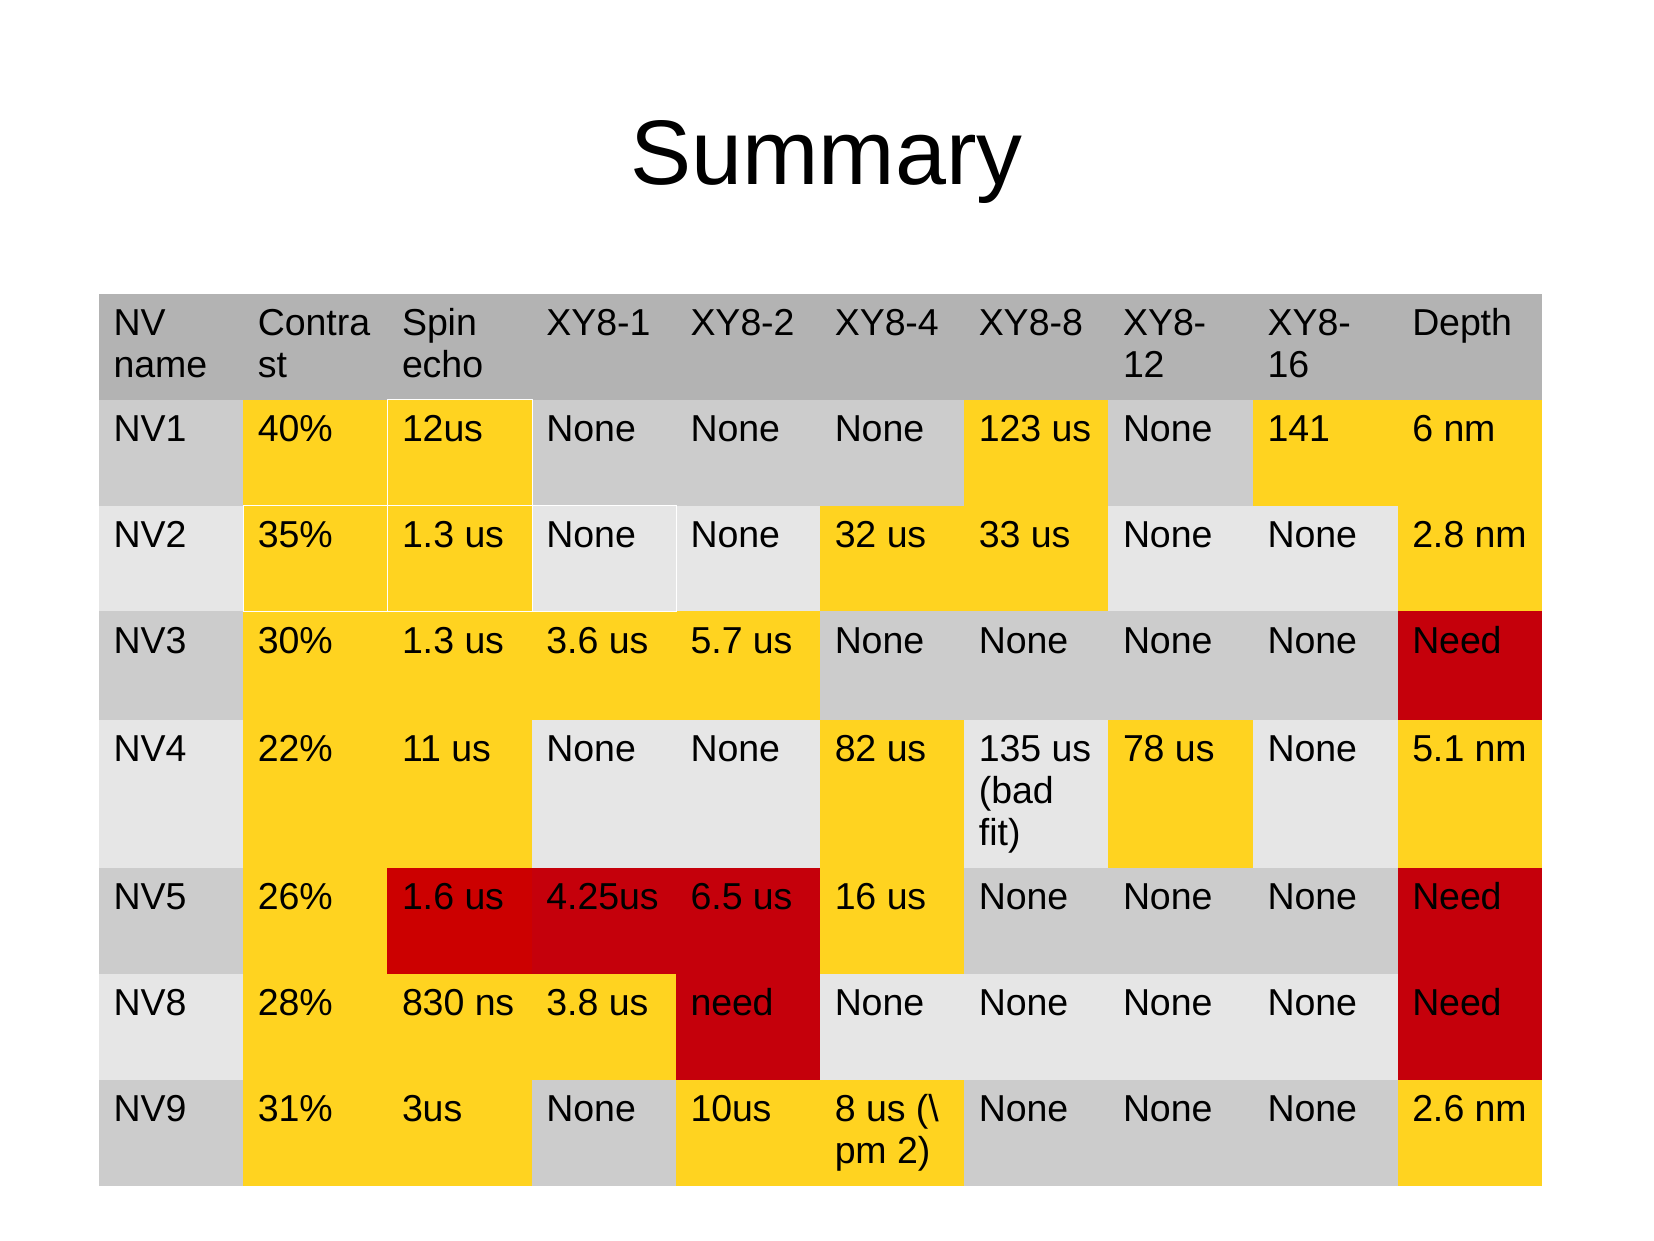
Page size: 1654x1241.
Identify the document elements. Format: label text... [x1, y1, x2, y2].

table_cell 11 us [387, 720, 532, 868]
table_cell 6.5 us [676, 868, 820, 974]
table_header XY8-16 [1253, 294, 1398, 400]
table_cell 1.3 us [387, 612, 532, 720]
table_cell 1.6 us [387, 868, 532, 974]
table_cell 78 us [1108, 720, 1253, 868]
table_cell None [532, 1080, 676, 1186]
table_cell 22% [243, 720, 387, 868]
table_header XY8-4 [820, 294, 964, 400]
table_header XY8-1 [532, 294, 676, 400]
table_cell NV4 [99, 720, 243, 868]
table_cell NV8 [99, 974, 243, 1080]
table_cell 28% [243, 974, 387, 1080]
table_cell 16 us [820, 868, 964, 974]
table_cell 10us [676, 1080, 820, 1186]
table_cell 2.6 nm [1398, 1080, 1542, 1186]
table_cell 141 [1253, 400, 1398, 506]
table_cell 35% [244, 506, 387, 611]
table_cell None [677, 506, 820, 611]
table_cell None [1108, 1080, 1253, 1186]
table_cell NV5 [99, 868, 243, 974]
table_cell 3us [387, 1080, 532, 1186]
table_cell 4.25us [532, 868, 676, 974]
table_cell 31% [243, 1080, 387, 1186]
table_cell 123 us [964, 400, 1108, 506]
table_cell 82 us [820, 720, 964, 868]
table_cell None [1108, 506, 1253, 611]
table_cell None [964, 868, 1108, 974]
table_cell NV9 [99, 1080, 243, 1186]
table_cell Need [1398, 868, 1542, 974]
table_cell Need [1398, 974, 1542, 1080]
table_cell NV2 [99, 506, 243, 611]
table_header XY8-12 [1108, 294, 1253, 400]
table_cell 6 nm [1398, 400, 1542, 506]
table_cell None [1253, 868, 1398, 974]
table_header Depth [1398, 294, 1542, 400]
table_cell None [676, 400, 820, 506]
table_cell None [964, 974, 1108, 1080]
table_header Contrast [243, 294, 387, 400]
table_cell 30% [243, 612, 387, 720]
table_cell None [532, 720, 676, 868]
table_cell 8 us (\pm 2) [820, 1080, 964, 1186]
table_cell 40% [243, 400, 387, 505]
table_cell None [1253, 1080, 1398, 1186]
table_cell None [820, 400, 964, 506]
table_cell None [1108, 400, 1253, 506]
table_cell 5.7 us [676, 611, 820, 720]
table_cell 2.8 nm [1398, 506, 1542, 611]
table_cell None [1108, 974, 1253, 1080]
table_cell 3.8 us [532, 974, 676, 1080]
table_cell need [676, 974, 820, 1080]
table_cell Need [1398, 611, 1542, 720]
table_cell None [964, 1080, 1108, 1186]
table_cell NV1 [99, 400, 243, 506]
table_cell None [676, 720, 820, 868]
table_cell None [820, 611, 964, 720]
table_cell 5.1 nm [1398, 720, 1542, 868]
table_cell 32 us [820, 506, 964, 611]
table_cell None [1253, 506, 1398, 611]
table_cell None [533, 506, 676, 611]
table_cell None [1253, 611, 1398, 720]
title Summary [82, 49, 1571, 257]
table_cell NV3 [99, 611, 243, 720]
table_cell None [964, 611, 1108, 720]
table_header Spin echo [387, 294, 532, 399]
table_cell None [1253, 720, 1398, 868]
table_cell None [1108, 611, 1253, 720]
table_cell 830 ns [387, 974, 532, 1080]
table_cell 33 us [964, 506, 1108, 611]
table_cell 26% [243, 868, 387, 974]
table_cell 12us [388, 400, 532, 505]
table_cell None [1253, 974, 1398, 1080]
table_cell 3.6 us [532, 612, 676, 720]
table_cell None [820, 974, 964, 1080]
table_cell 1.3 us [388, 506, 532, 611]
table_cell None [533, 400, 676, 505]
table_header XY8-2 [676, 294, 820, 400]
table_header NV name [99, 294, 243, 400]
table_header XY8-8 [964, 294, 1108, 400]
table_cell None [1108, 868, 1253, 974]
table_cell 135 us (bad fit) [964, 720, 1108, 868]
